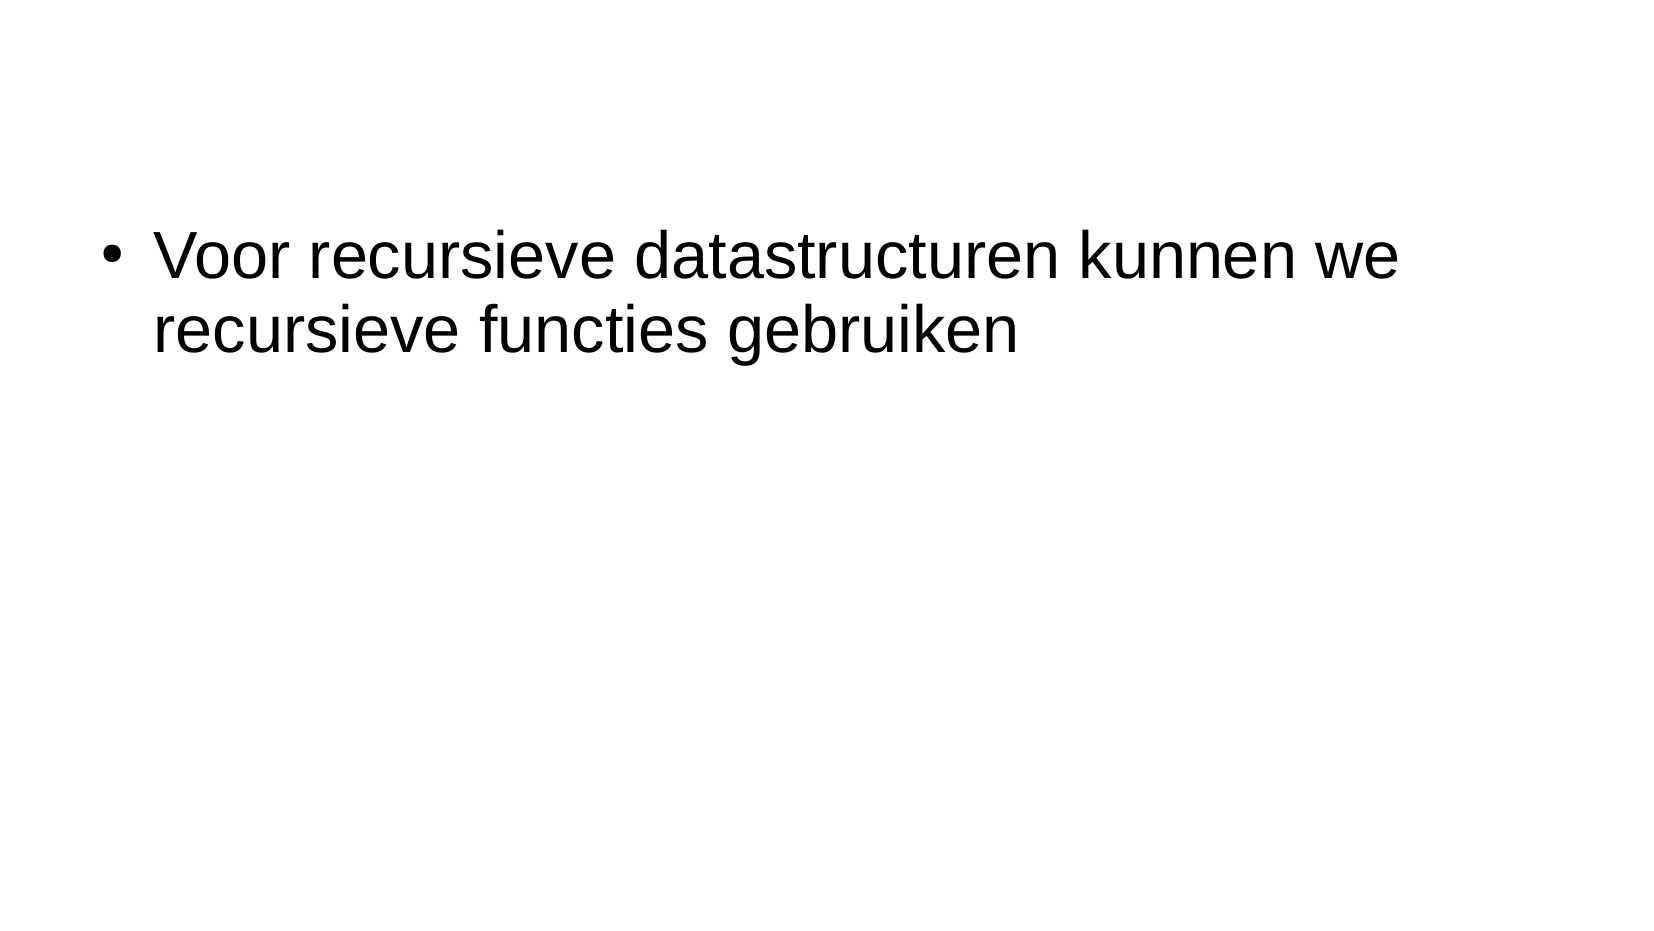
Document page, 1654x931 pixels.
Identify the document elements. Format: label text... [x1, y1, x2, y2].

list Voor recursieve datastructuren kunnen we recursieve functies gebruiken [82, 217, 1571, 758]
